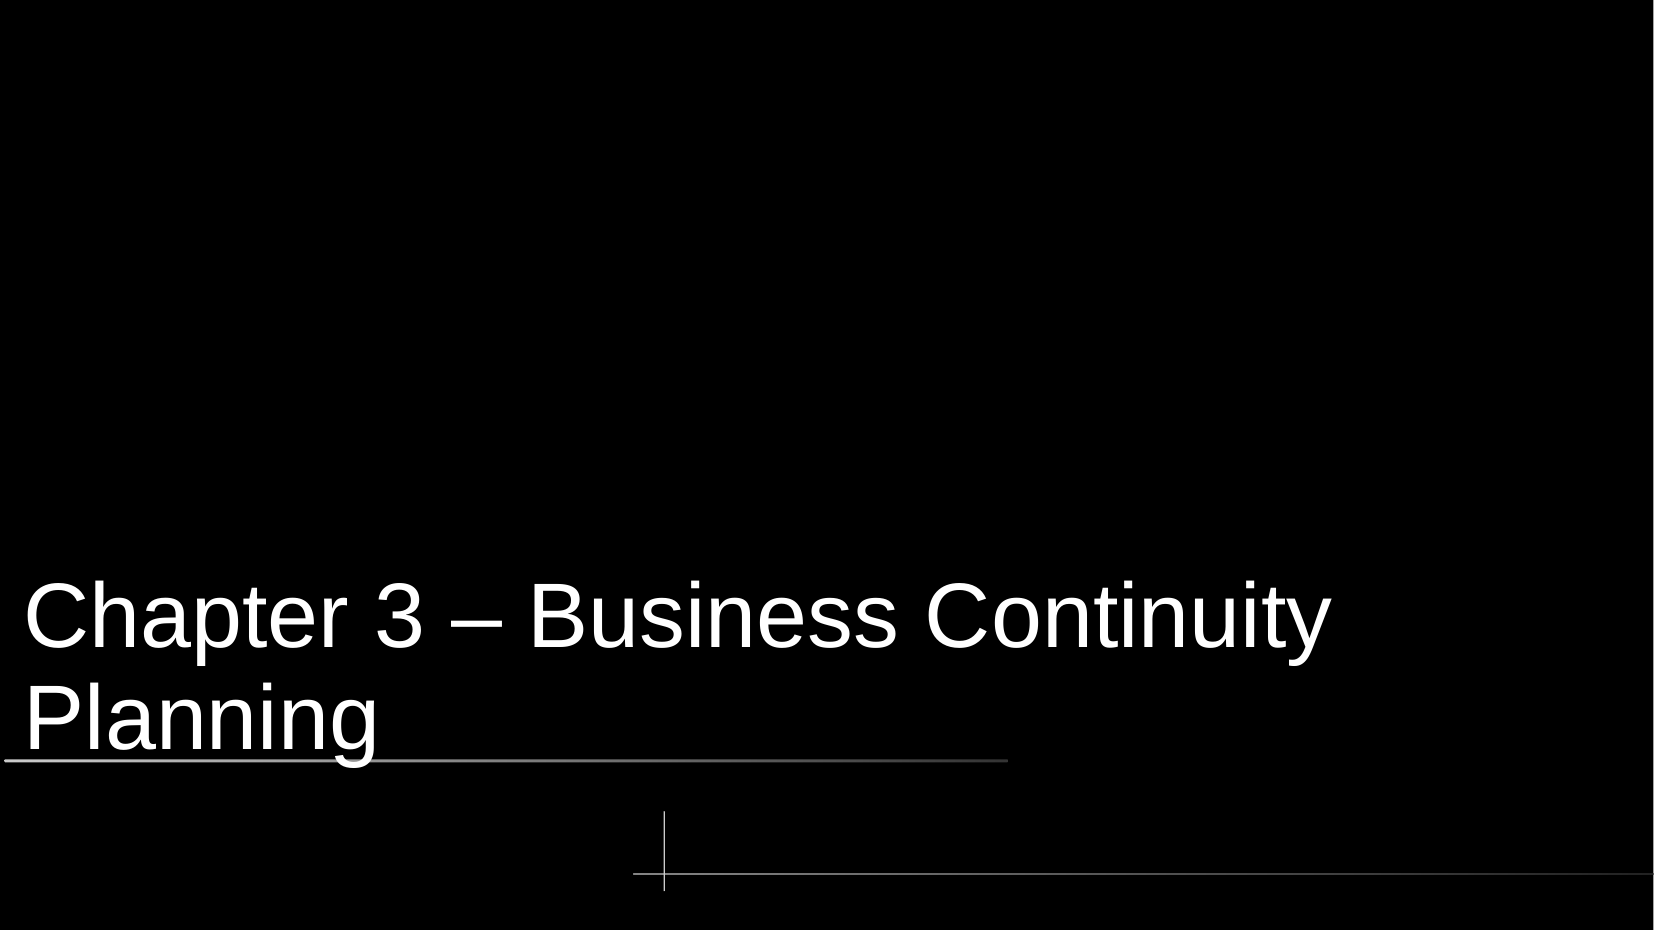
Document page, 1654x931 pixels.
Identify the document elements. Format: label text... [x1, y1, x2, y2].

title Chapter 3 – Business Continuity Planning [23, 564, 1501, 770]
